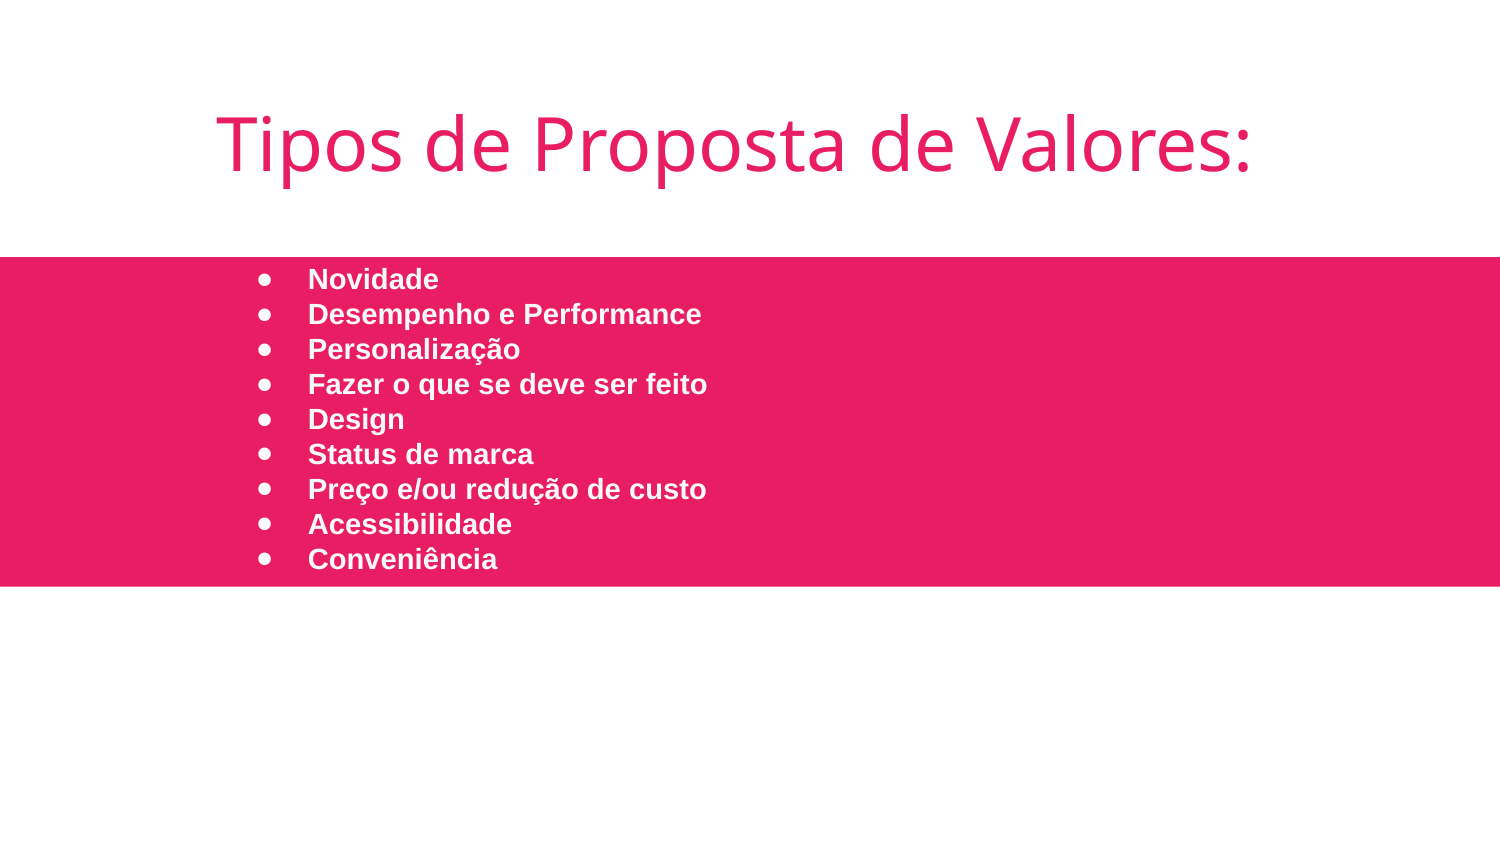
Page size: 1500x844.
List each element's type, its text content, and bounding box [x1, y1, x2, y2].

title Tipos de Proposta de Valores: [56, 17, 1415, 267]
text_box Novidade Desempenho e Performance Personalização Fazer o que se deve ser feito Design Status de marca Preço e/ou redução de custo Acessibilidade Conveniência [217, 245, 1252, 367]
